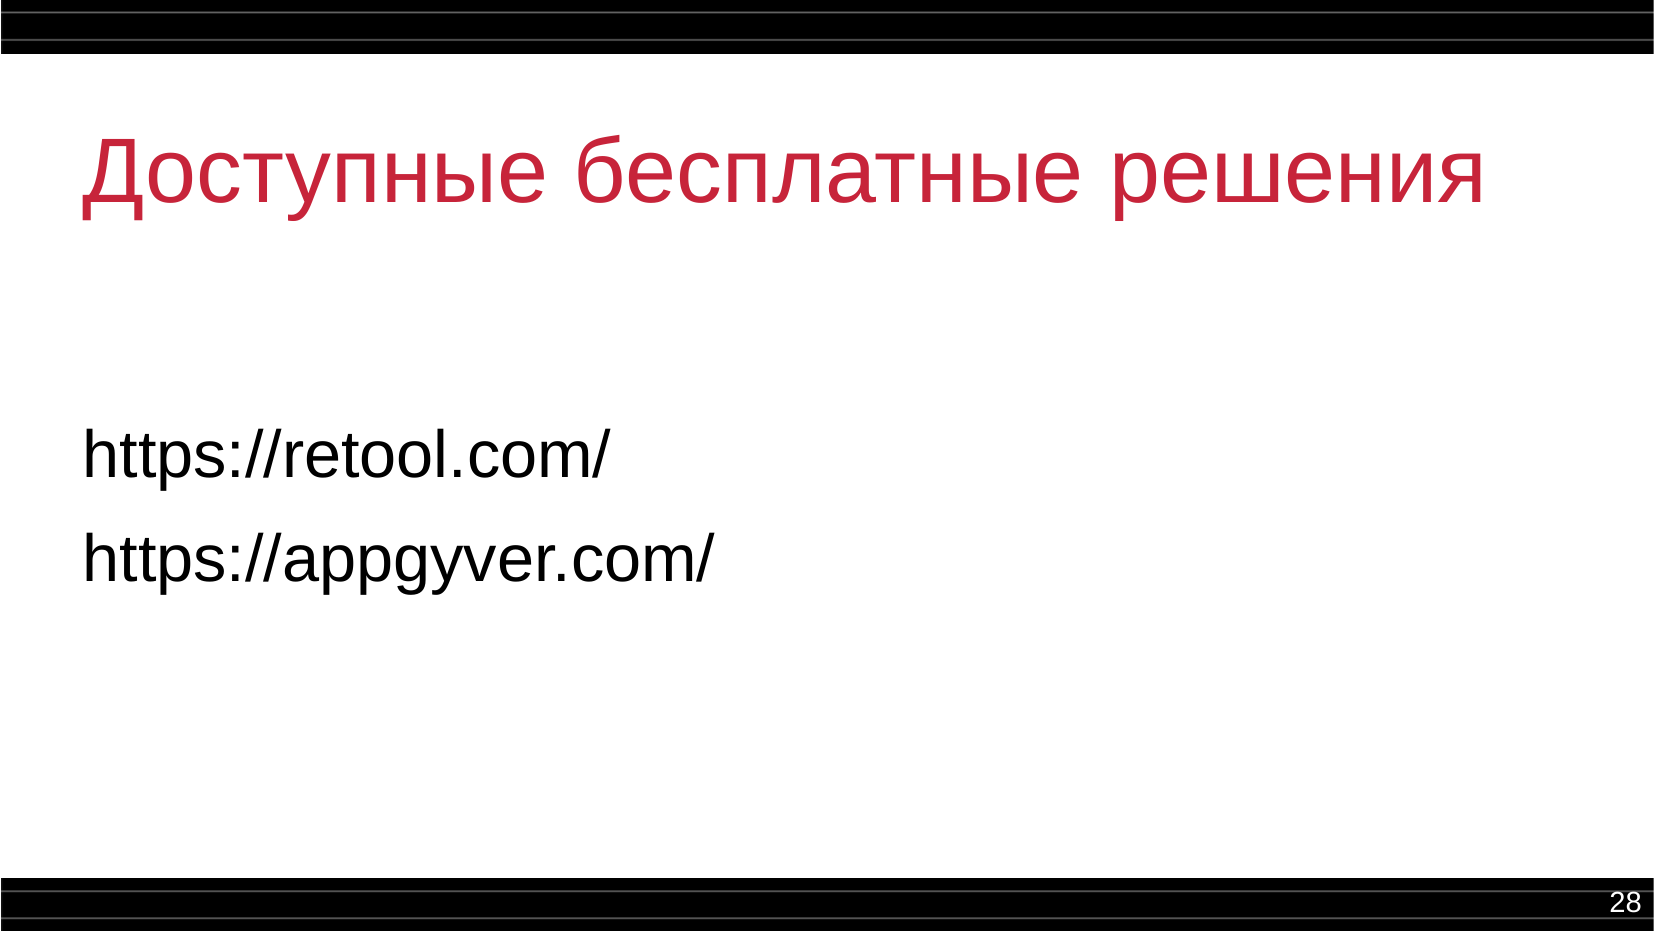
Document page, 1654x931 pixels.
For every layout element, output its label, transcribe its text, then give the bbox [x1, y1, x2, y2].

title Доступные бесплатные решения [82, 92, 1571, 249]
picture [1, 878, 1654, 931]
list https://retool.com/ https://appgyver.com/ [82, 312, 1571, 799]
picture [1, 0, 1654, 54]
